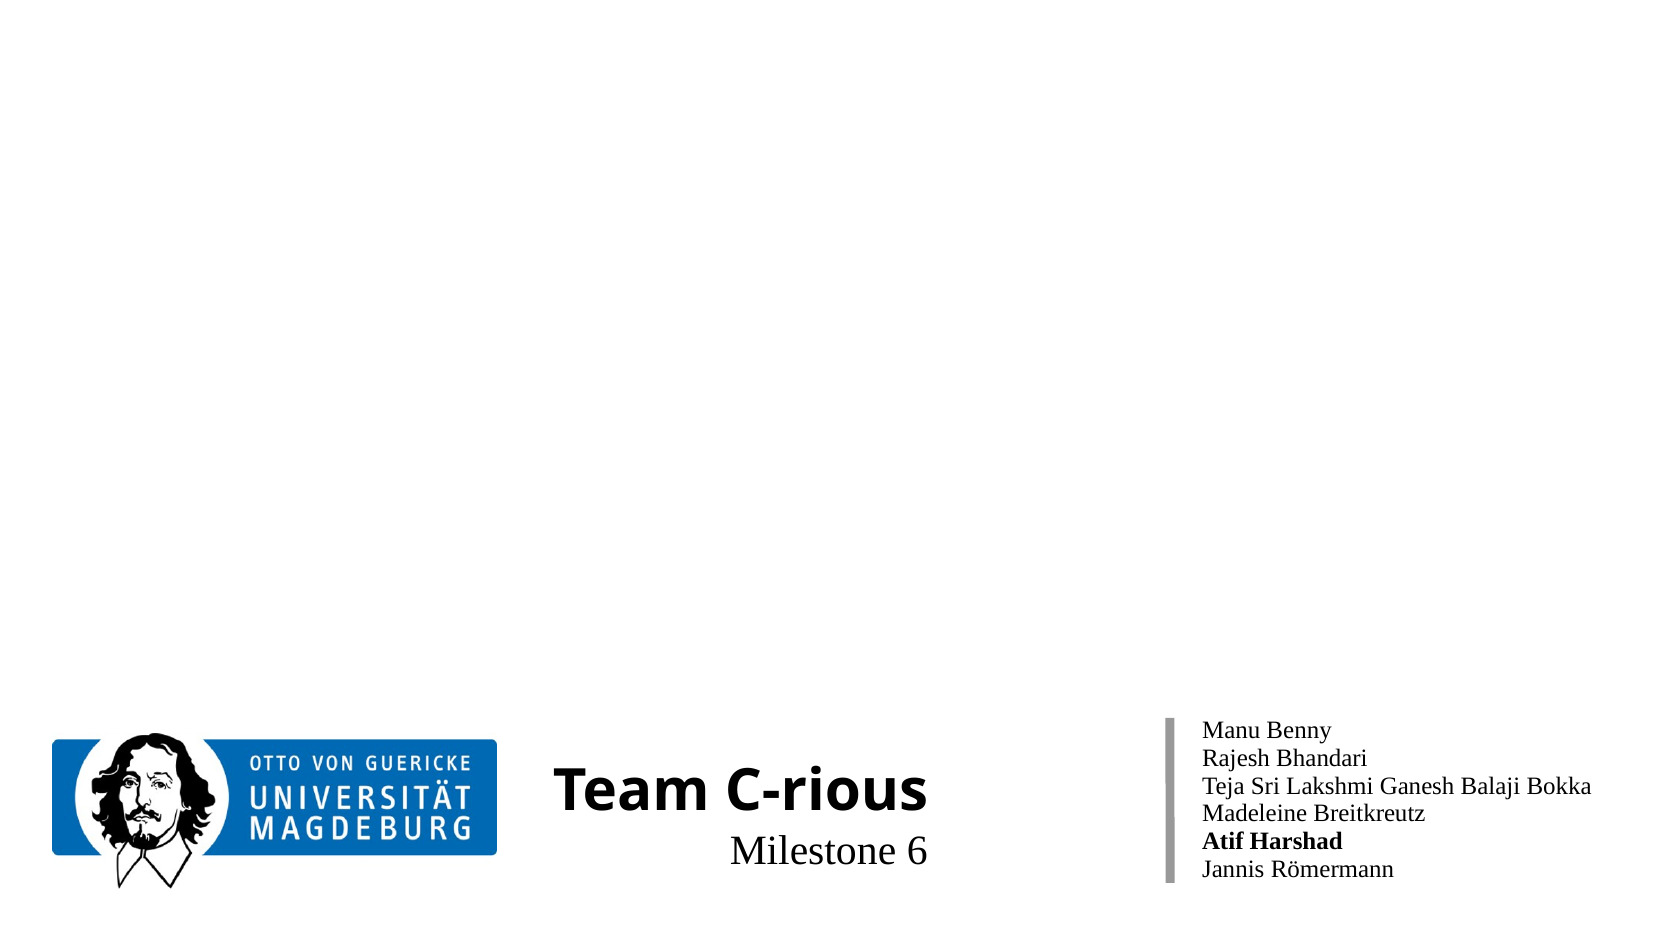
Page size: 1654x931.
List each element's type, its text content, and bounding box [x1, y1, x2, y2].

text_box Team C-rious Milestone 6 [538, 740, 1131, 888]
picture [52, 733, 497, 889]
text_box Manu Benny Rajesh Bhandari Teja Sri Lakshmi Ganesh Balaji Bokka Madeleine Breitkreutz Atif Harshad Jannis Römermann [1187, 709, 1654, 899]
